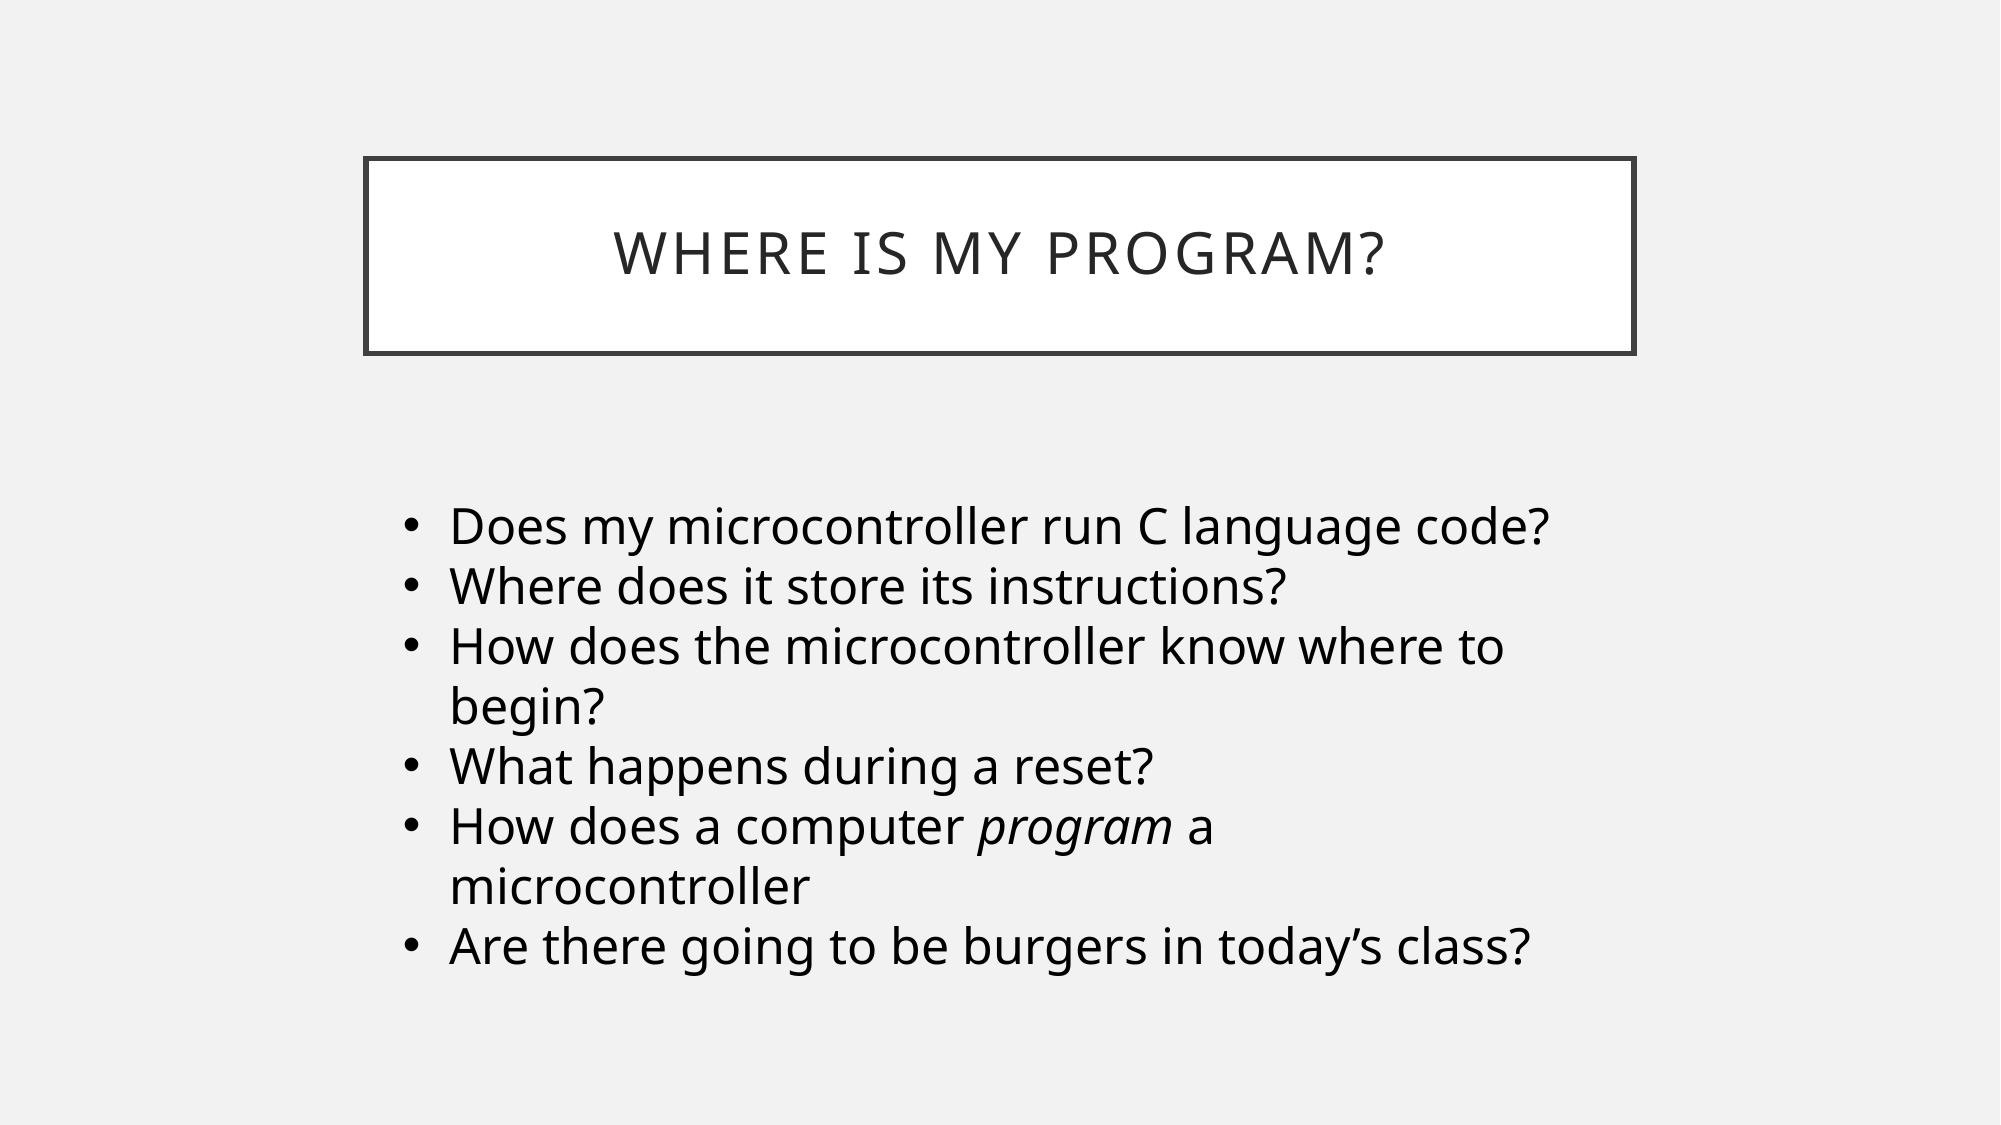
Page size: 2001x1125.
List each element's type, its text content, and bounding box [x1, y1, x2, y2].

title Where is my program? [366, 158, 1634, 354]
text_box Does my microcontroller run C language code? Where does it store its instructions? How does the microcontroller know where to begin? What happens during a reset? How does a computer program a microcontroller Are there going to be burgers in today’s class? [388, 486, 1598, 982]
